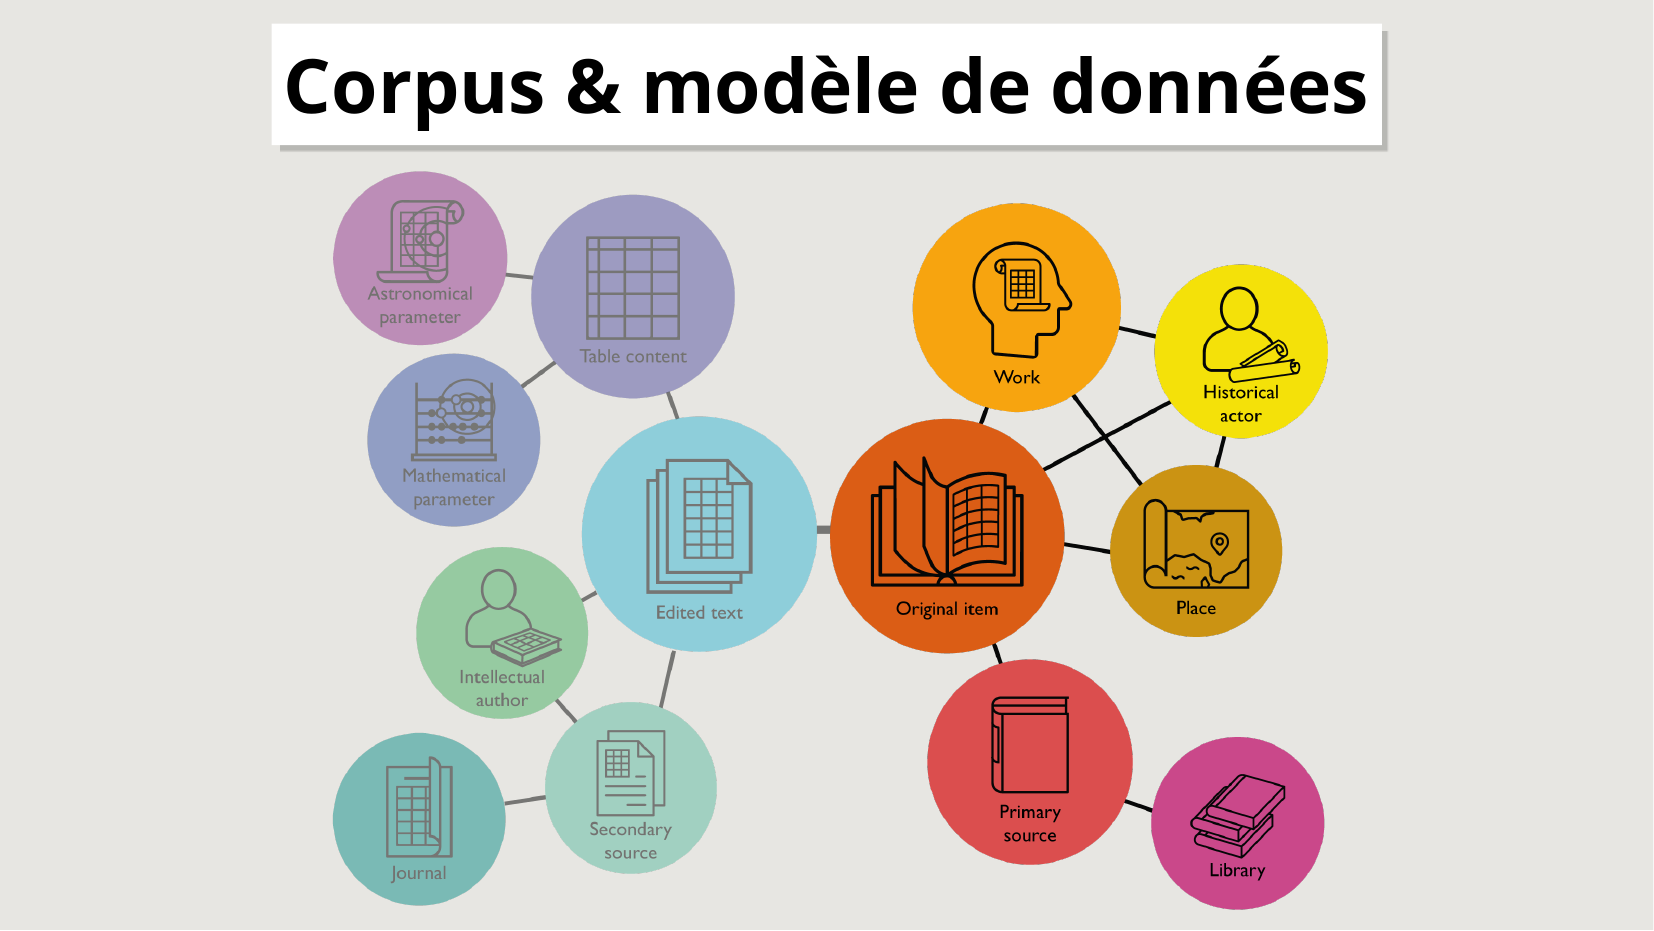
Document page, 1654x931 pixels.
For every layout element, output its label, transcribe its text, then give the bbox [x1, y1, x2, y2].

title Corpus & modèle de données [271, 23, 1382, 146]
picture [307, 146, 1347, 931]
